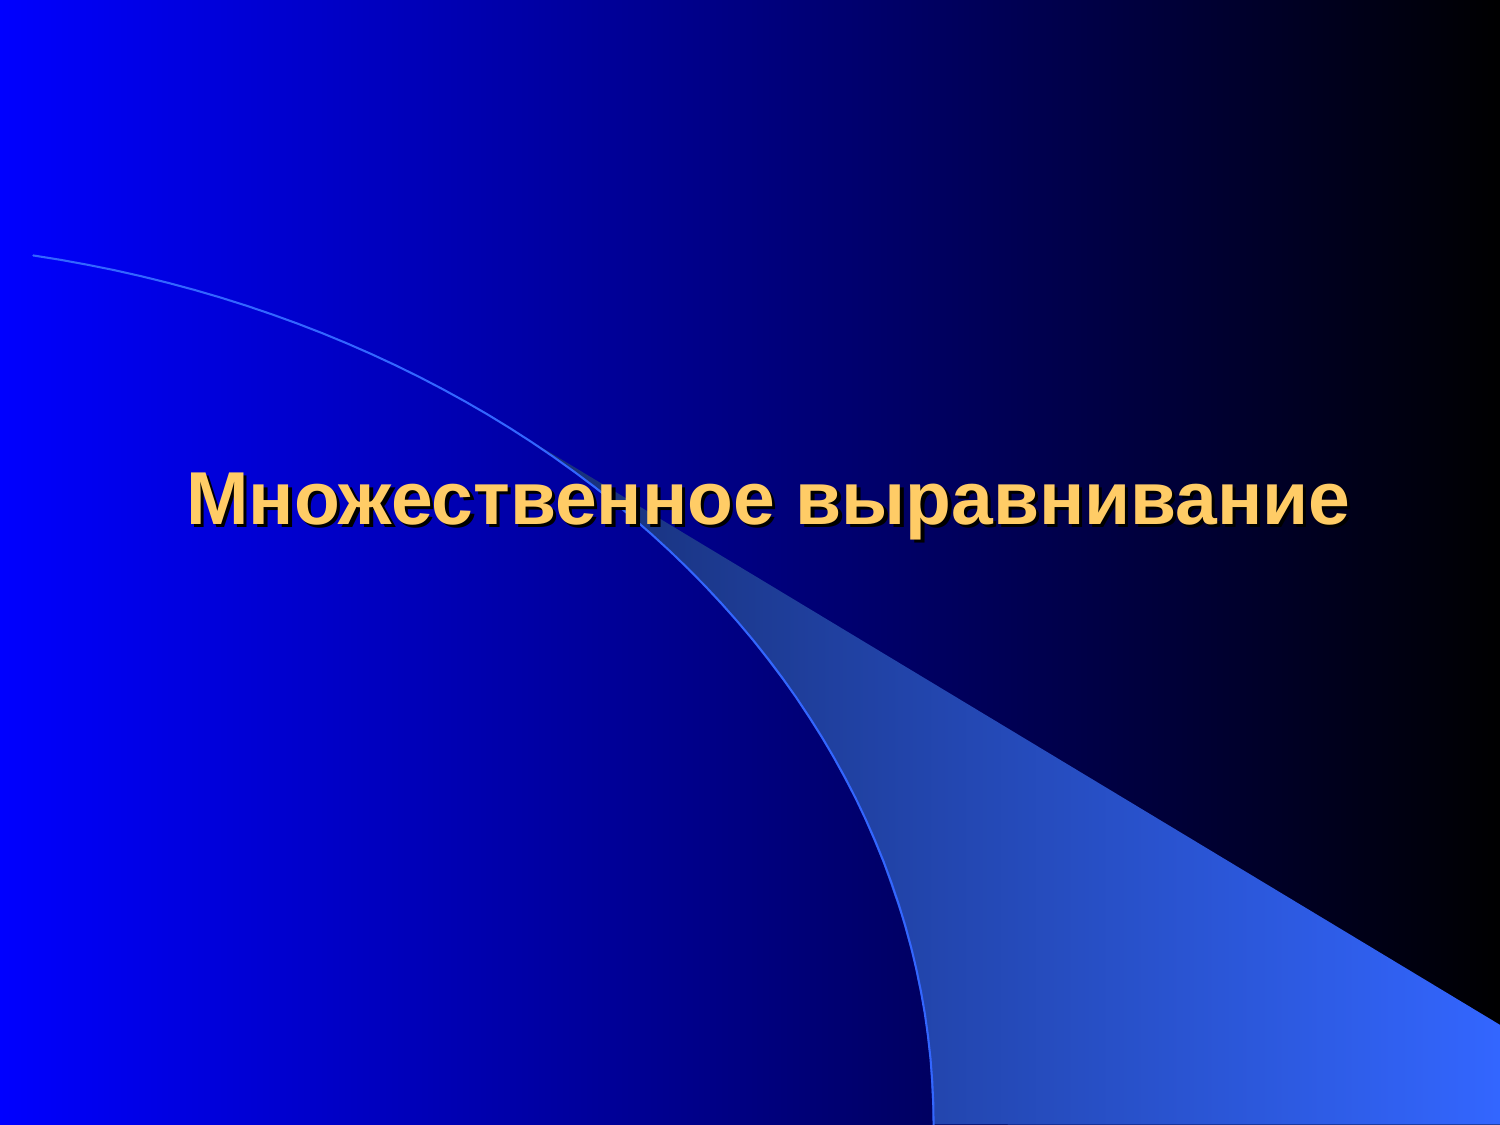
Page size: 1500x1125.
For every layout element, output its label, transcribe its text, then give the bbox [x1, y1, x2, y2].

title Множественное выравнивание [112, 231, 1425, 547]
